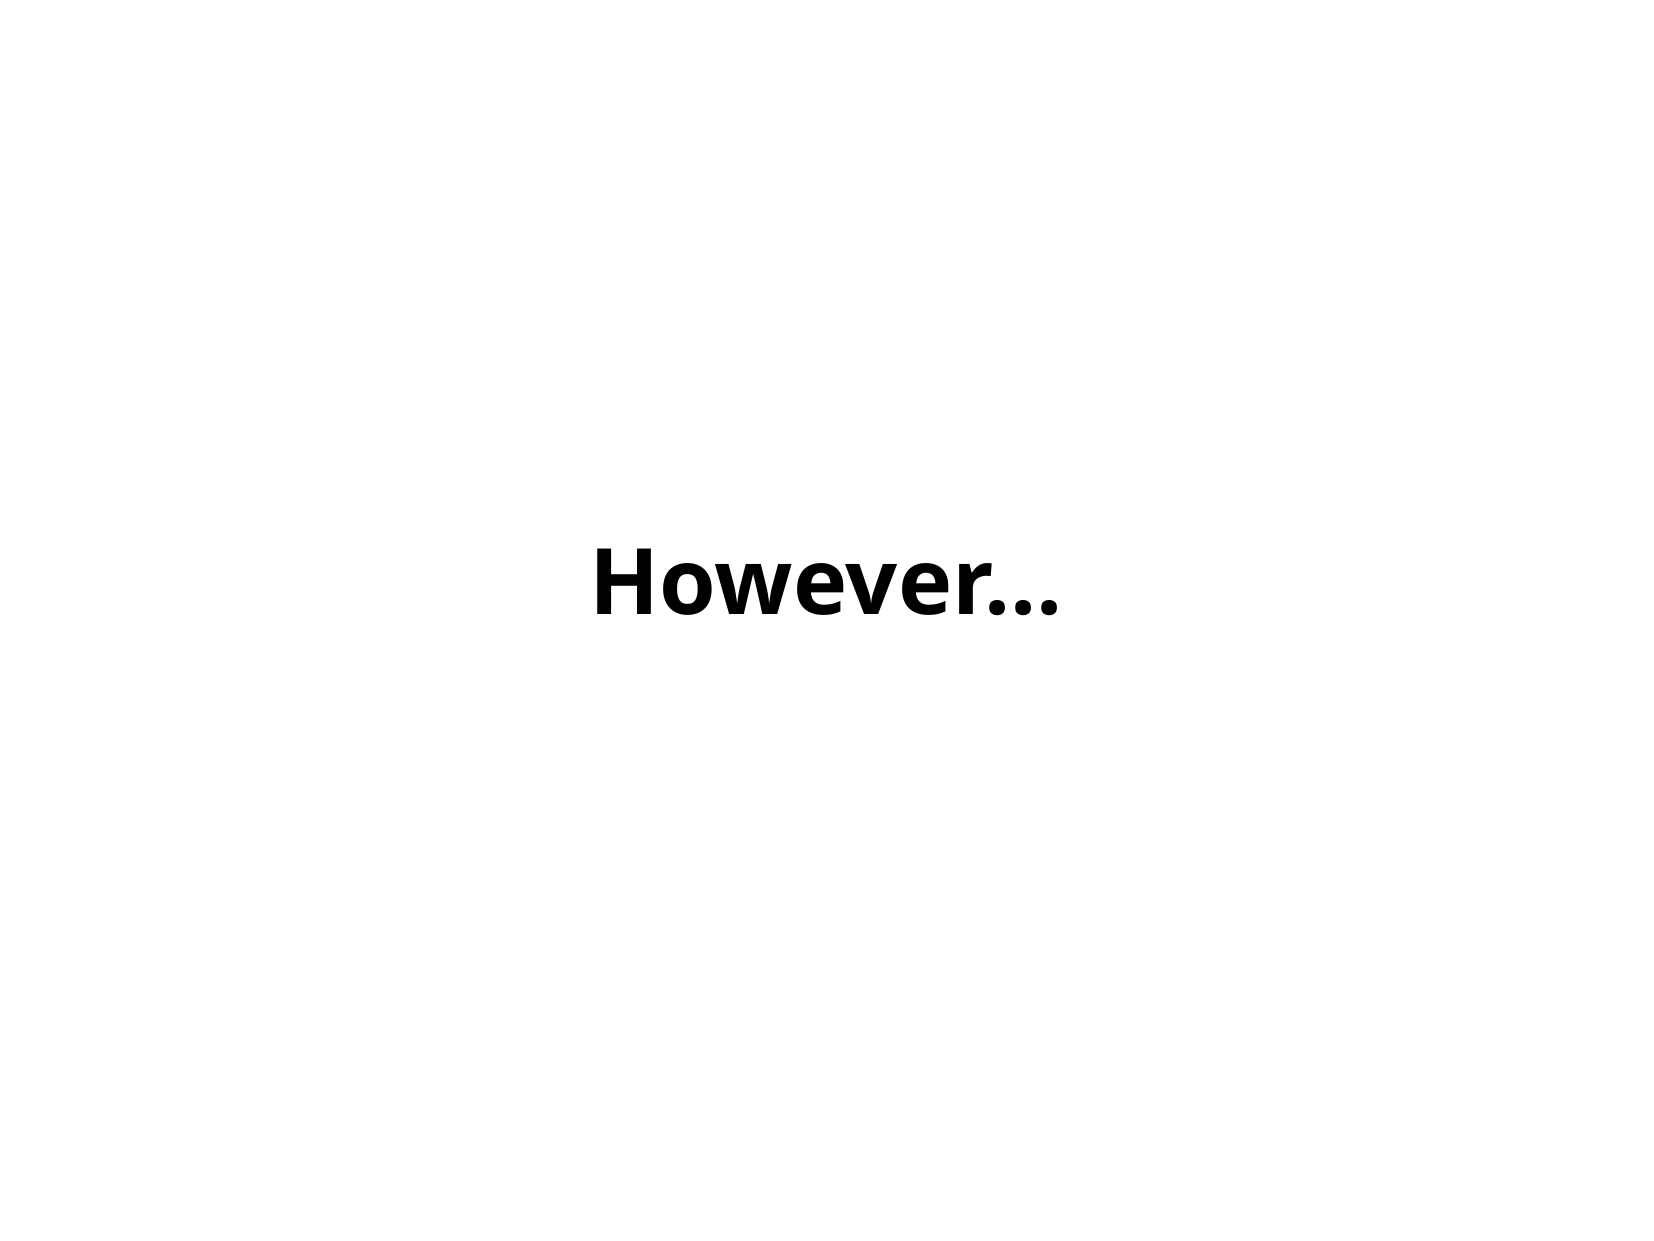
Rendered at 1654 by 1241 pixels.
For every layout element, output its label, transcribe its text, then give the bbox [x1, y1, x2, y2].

subtitle However... [82, 49, 1571, 1109]
